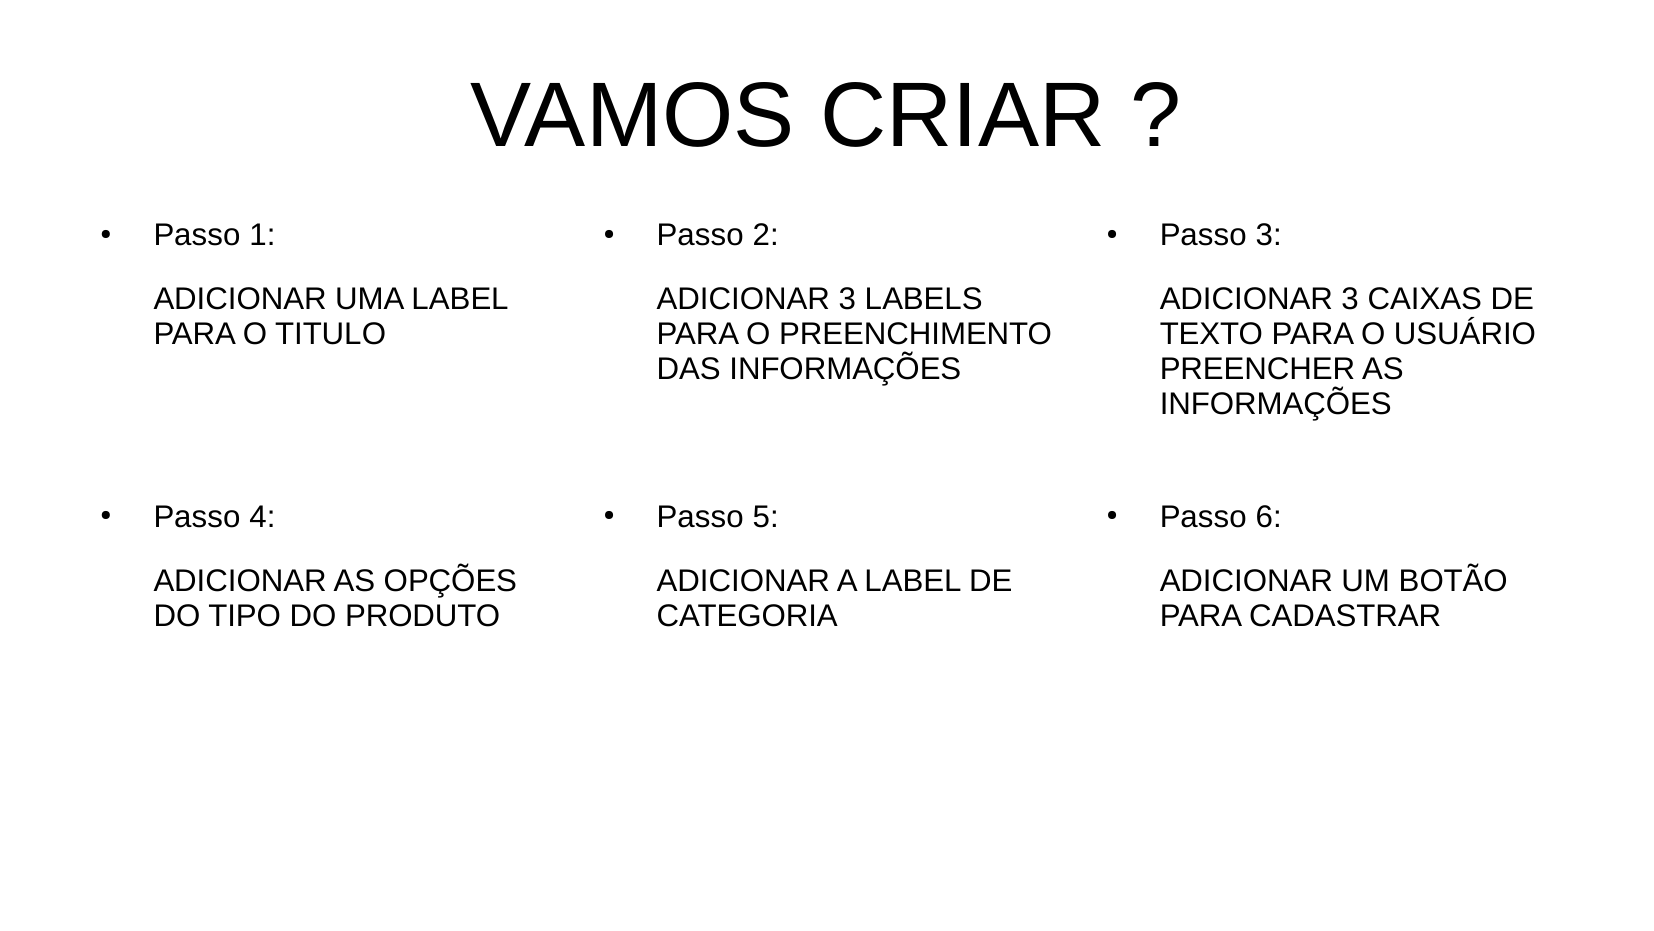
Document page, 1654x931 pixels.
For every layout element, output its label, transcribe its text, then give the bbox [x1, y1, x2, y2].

list Passo 4: ADICIONAR AS OPÇÕES DO TIPO DO PRODUTO [82, 499, 562, 757]
list Passo 2: ADICIONAR 3 LABELS PARA O PREENCHIMENTO DAS INFORMAÇÕES [585, 217, 1065, 475]
list Passo 6: ADICIONAR UM BOTÃO PARA CADASTRAR [1088, 499, 1569, 757]
list Passo 1: ADICIONAR UMA LABEL PARA O TITULO [82, 217, 562, 475]
title VAMOS CRIAR ? [82, 37, 1571, 193]
list Passo 5: ADICIONAR A LABEL DE CATEGORIA [585, 499, 1065, 757]
list Passo 3: ADICIONAR 3 CAIXAS DE TEXTO PARA O USUÁRIO PREENCHER AS INFORMAÇÕES [1088, 217, 1569, 475]
